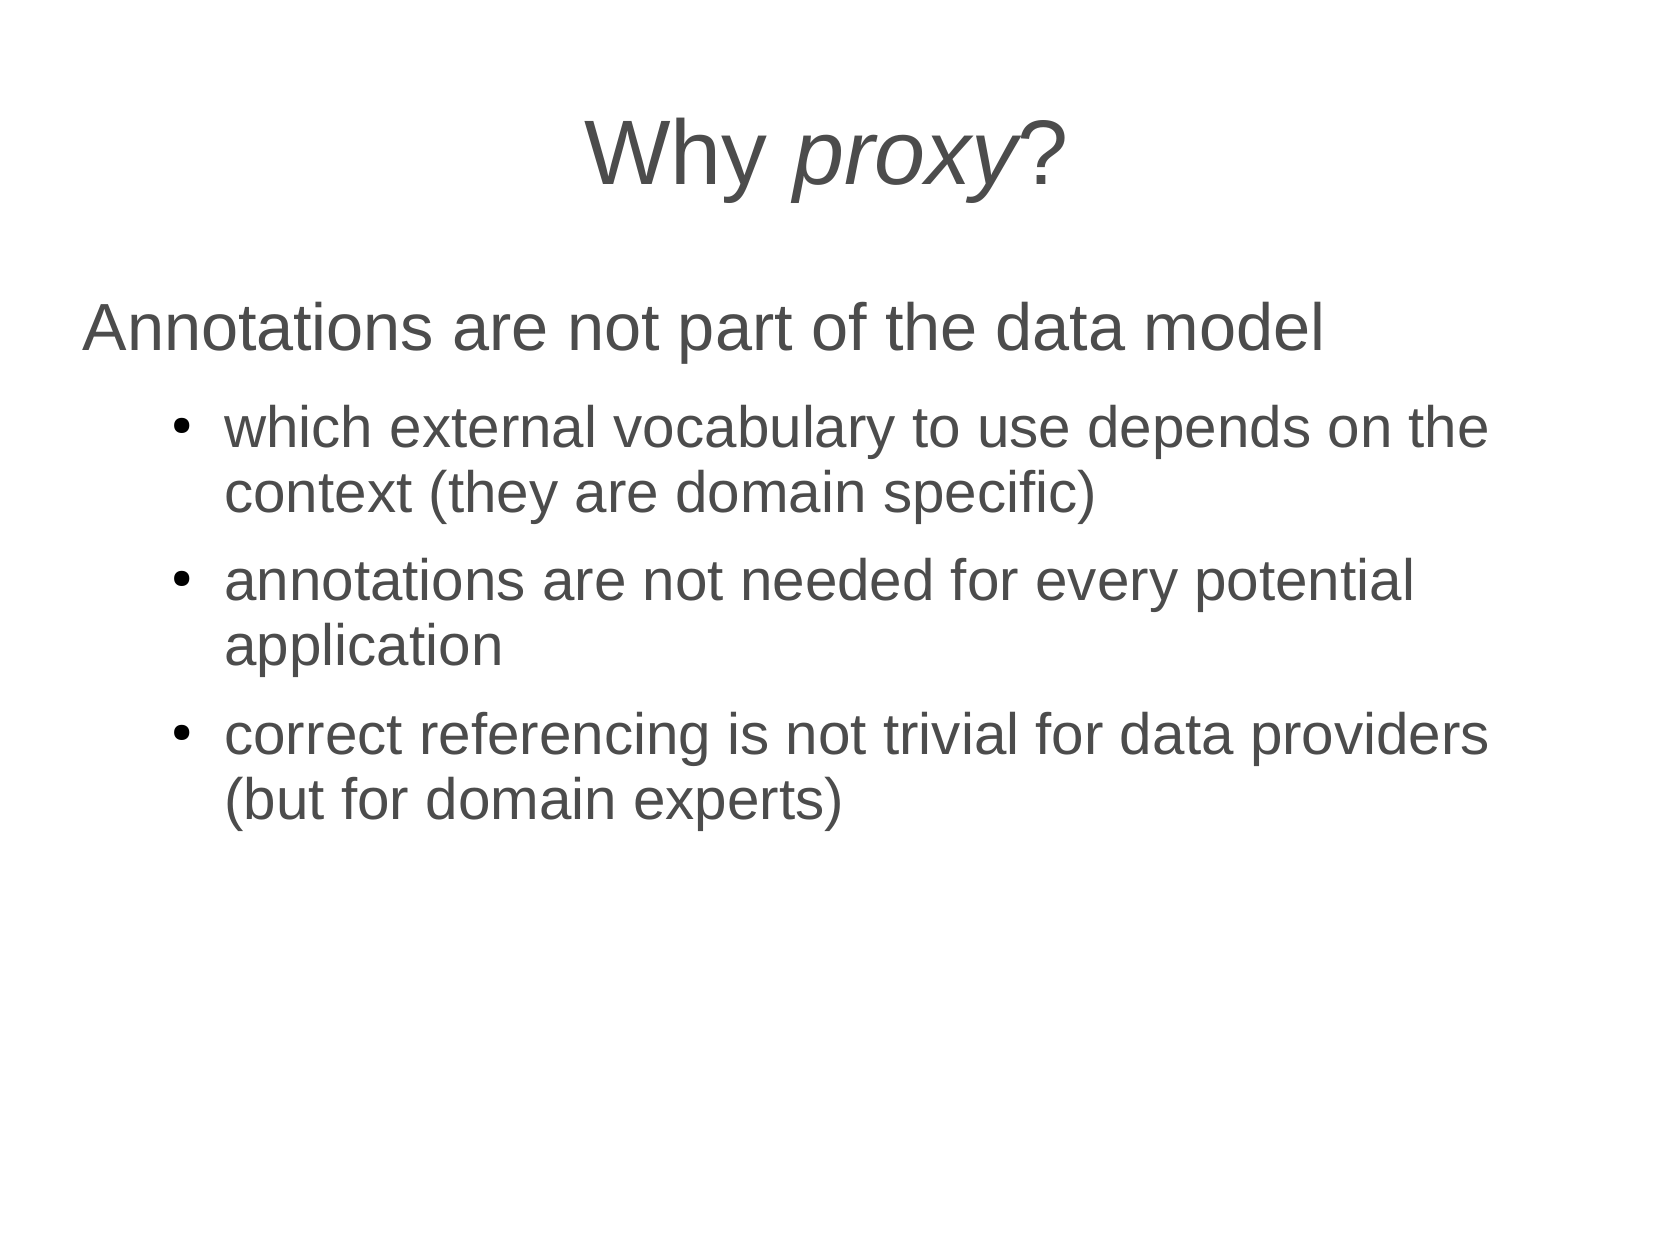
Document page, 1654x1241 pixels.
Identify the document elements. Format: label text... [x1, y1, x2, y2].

list Annotations are not part of the data model which external vocabulary to use depends on the context (they are domain specific) annotations are not needed for every potential application correct referencing is not trivial for data providers (but for domain experts) [82, 290, 1571, 1094]
title Why proxy? [82, 56, 1571, 250]
